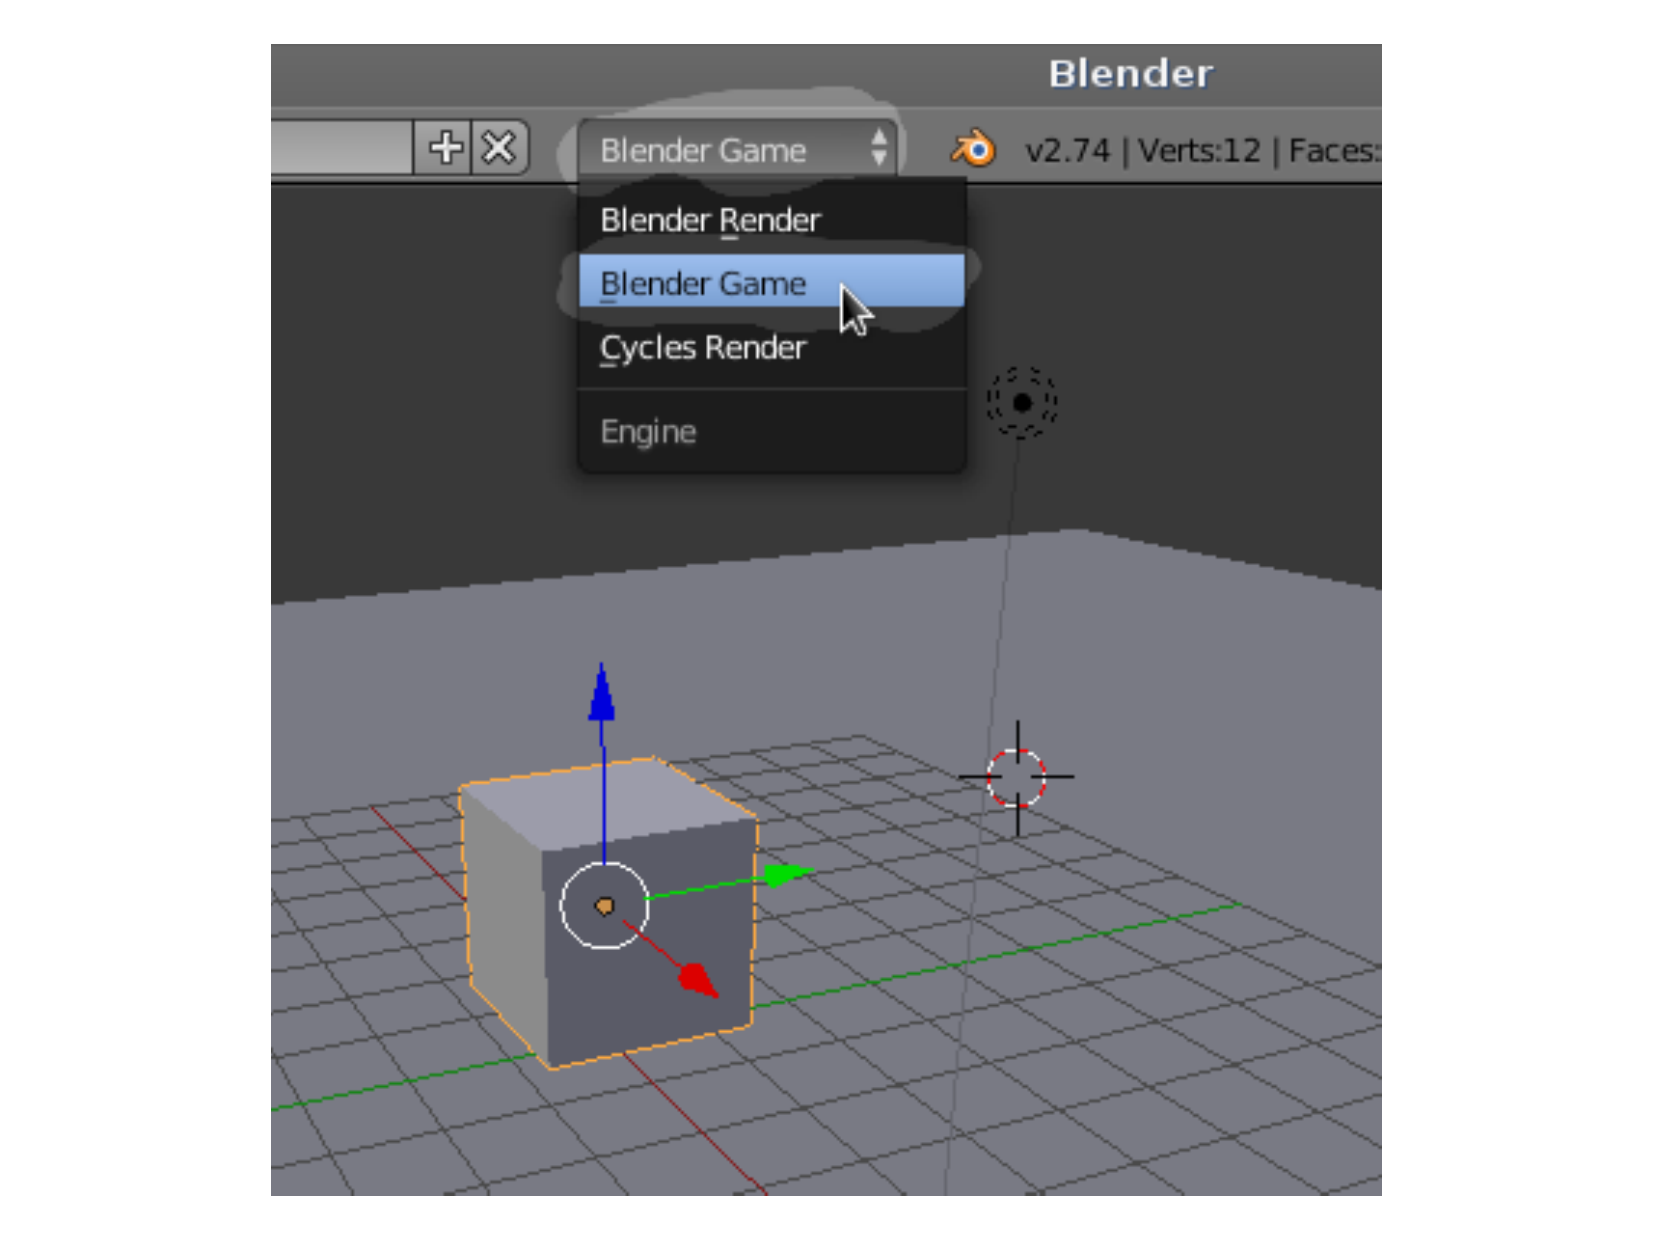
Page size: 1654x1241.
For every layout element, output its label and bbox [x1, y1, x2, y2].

picture [271, 44, 1382, 1196]
